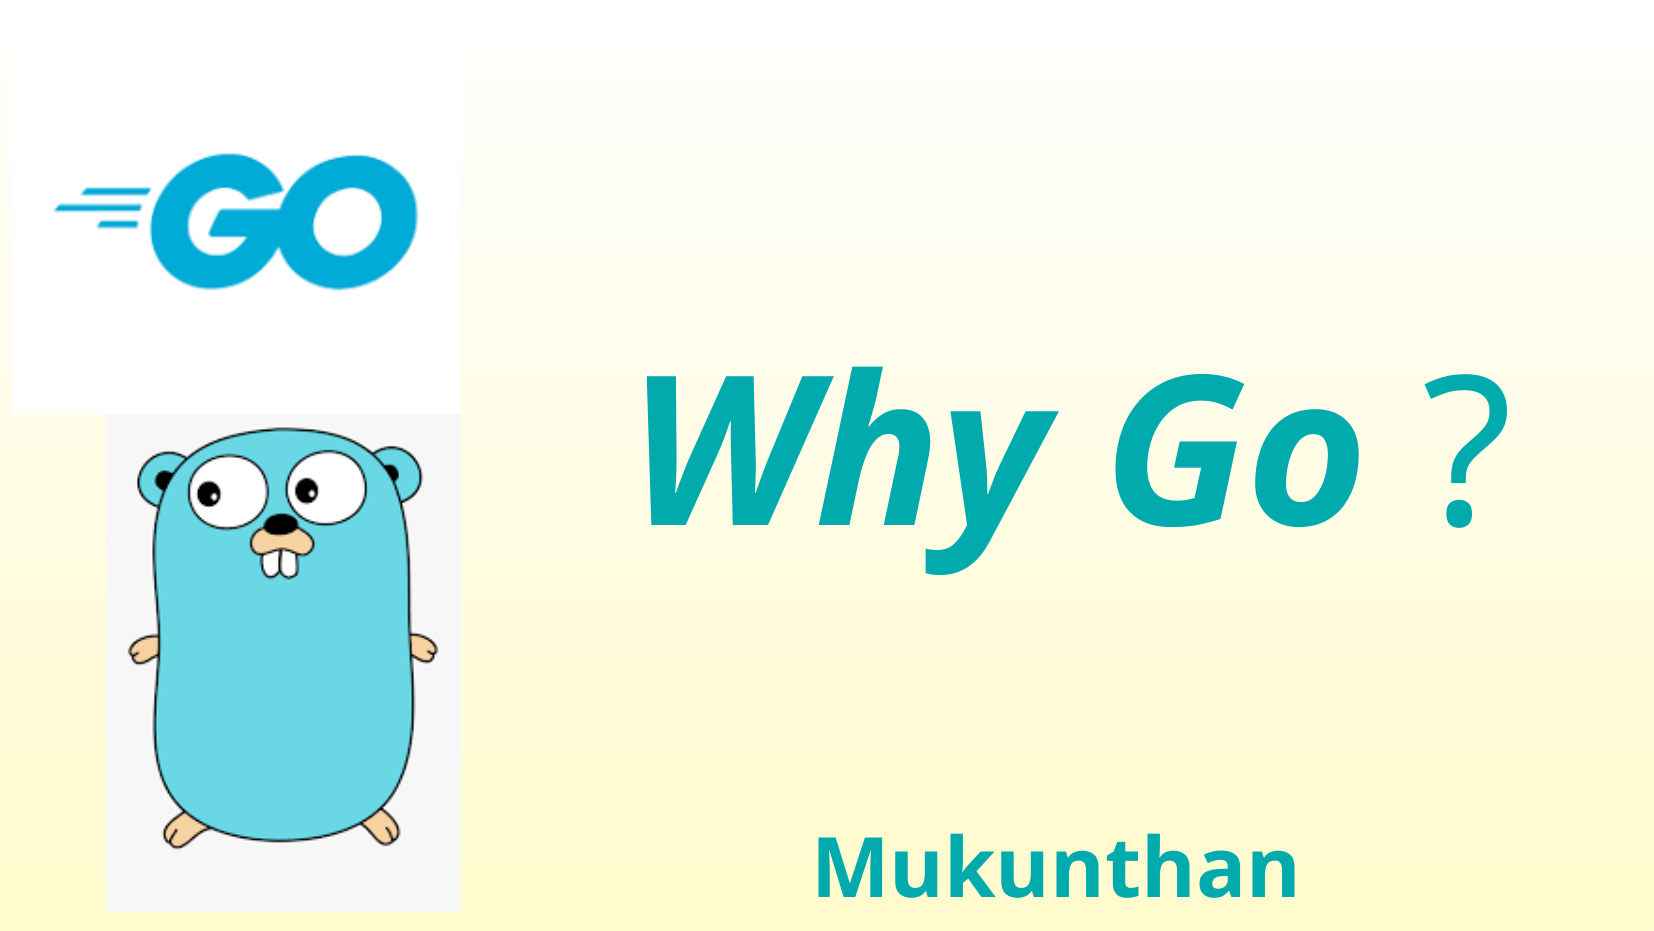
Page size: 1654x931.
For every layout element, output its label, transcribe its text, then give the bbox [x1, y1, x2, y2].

text_box Why Go ? [614, 295, 1654, 677]
text_box Mukunthan Ragavan [796, 801, 1630, 910]
picture [11, 17, 461, 913]
